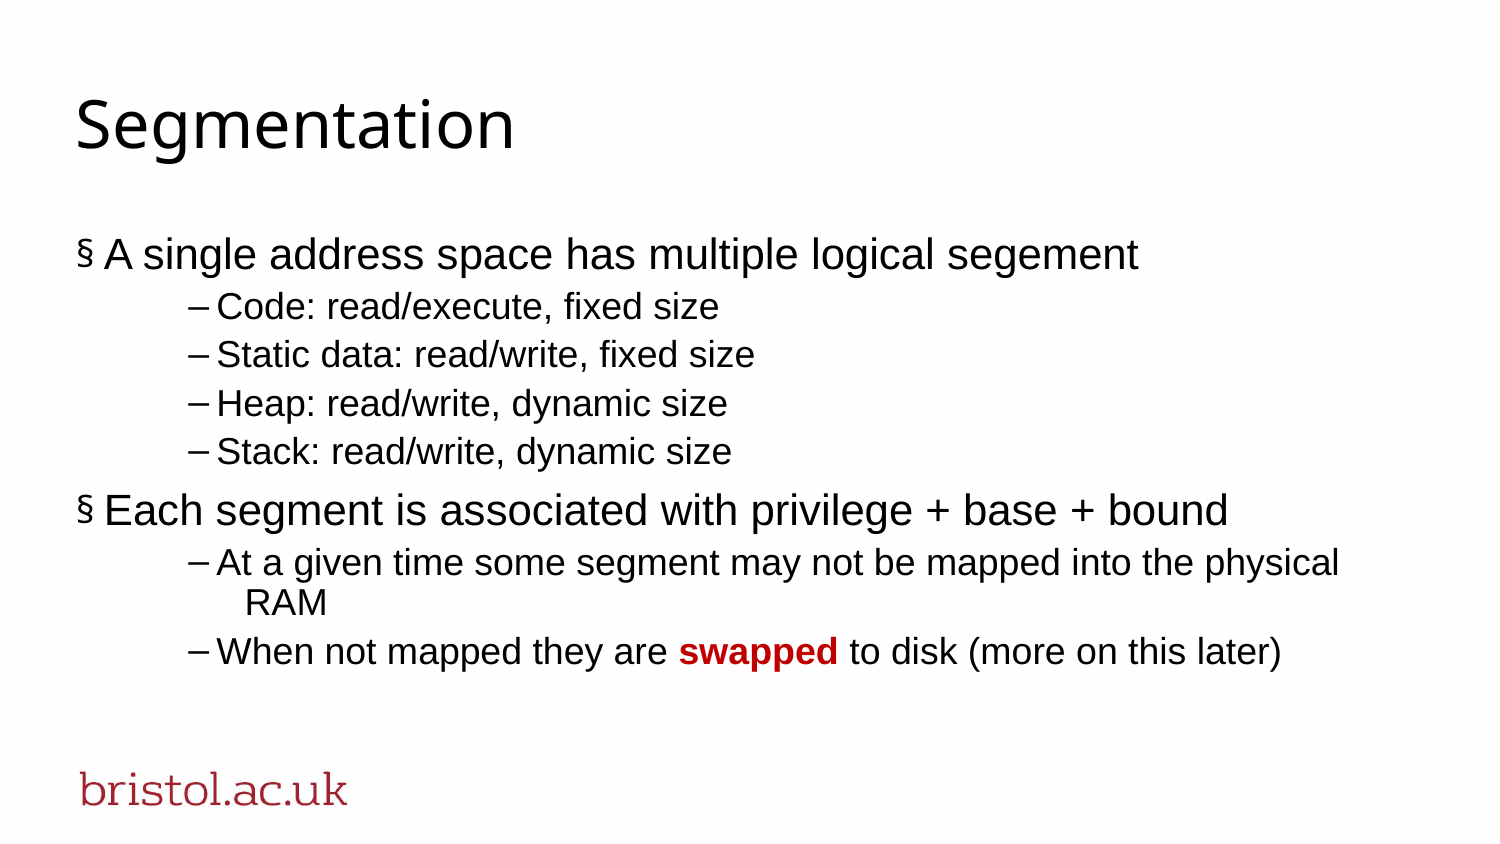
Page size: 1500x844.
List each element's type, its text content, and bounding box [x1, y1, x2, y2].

title Segmentation [60, 44, 1440, 209]
list A single address space has multiple logical segement Code: read/execute, fixed size Static data: read/write, fixed size Heap: read/write, dynamic size Stack: read/write, dynamic size Each segment is associated with privilege + base + bound At a given time some segment may not be mapped into the physical RAM When not mapped they are swapped to disk (more on this later) [60, 224, 1440, 699]
